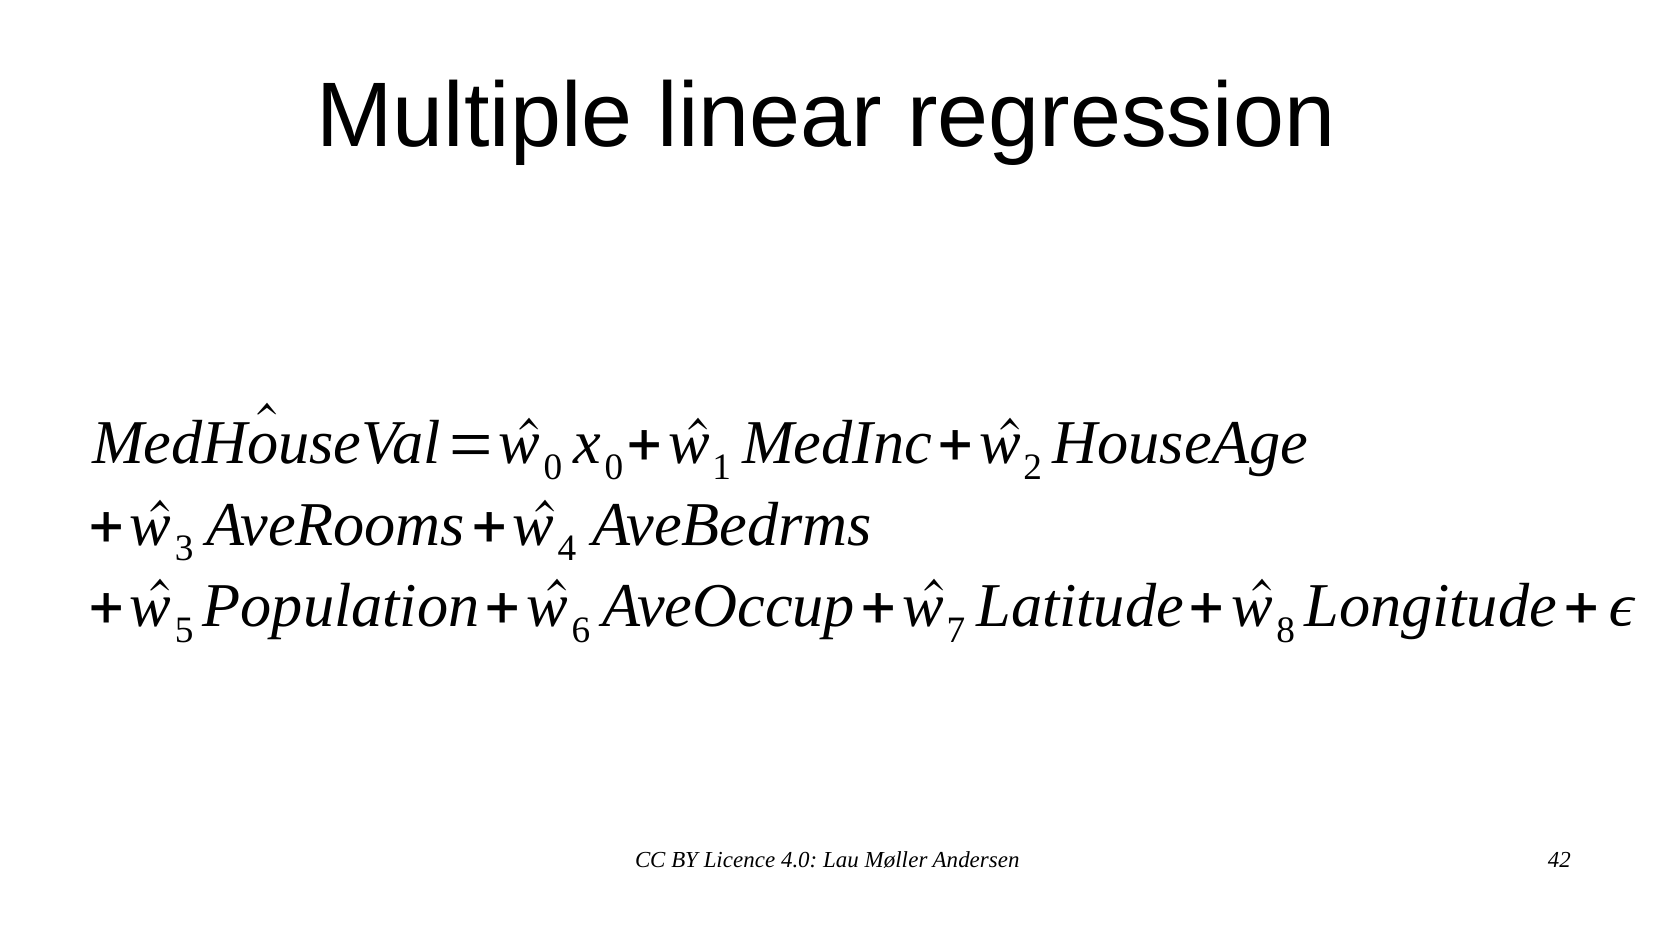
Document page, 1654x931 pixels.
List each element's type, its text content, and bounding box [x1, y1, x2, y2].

title Multiple linear regression [82, 37, 1571, 193]
chart [82, 399, 1640, 650]
